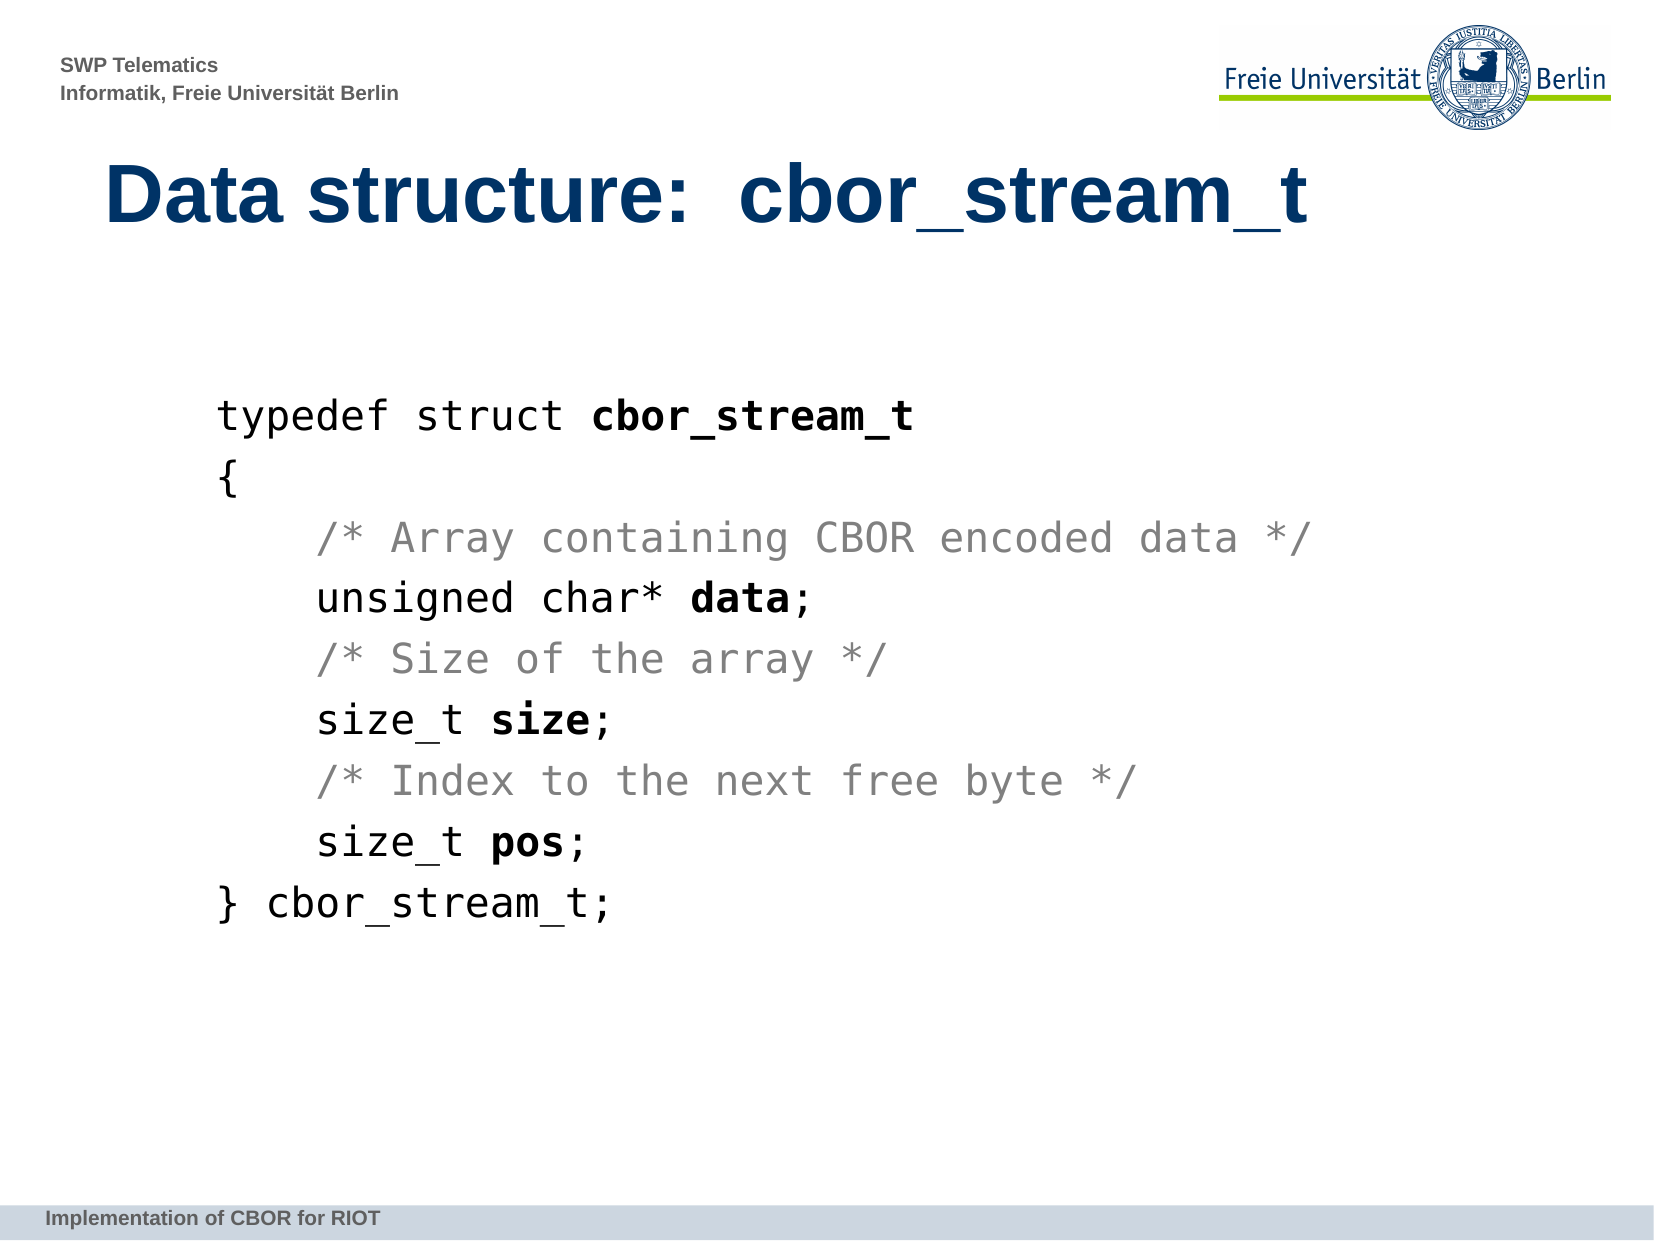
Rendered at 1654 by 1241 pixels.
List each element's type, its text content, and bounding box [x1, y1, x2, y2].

title Data structure: cbor_stream_t [45, 147, 1609, 260]
picture [1219, 25, 1611, 130]
list typedef struct cbor_stream_t { /* Array containing CBOR encoded data */ unsigned char* data; /* Size of the array */ size_t size; /* Index to the next free byte */ size_t pos; } cbor_stream_t; [180, 270, 1609, 1126]
